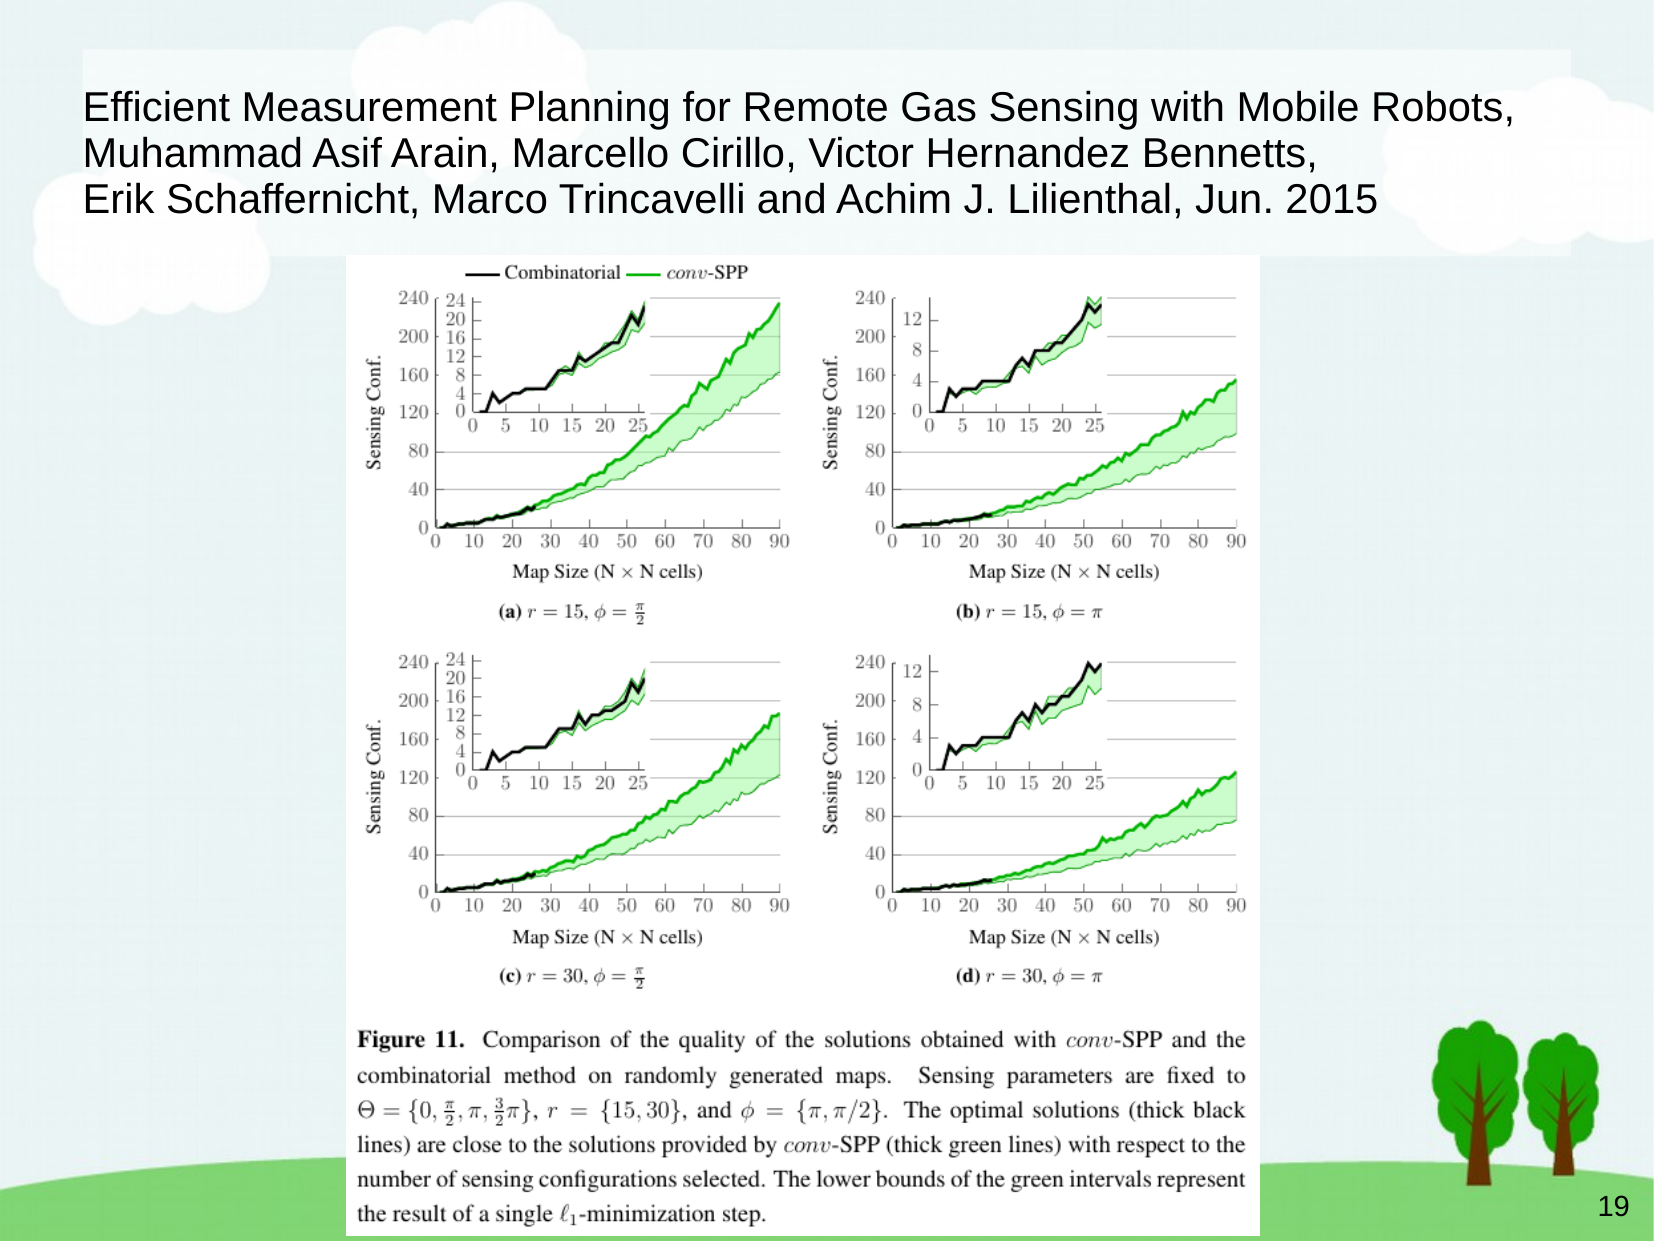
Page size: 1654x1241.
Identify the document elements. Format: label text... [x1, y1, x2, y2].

title Efficient Measurement Planning for Remote Gas Sensing with Mobile Robots, Muhammad Asif Arain, Marcello Cirillo, Victor Hernandez Bennetts, Erik Schaffernicht, Marco Trincavelli and Achim J. Lilienthal, Jun. 2015 [82, 49, 1571, 257]
picture [0, 0, 1654, 1241]
